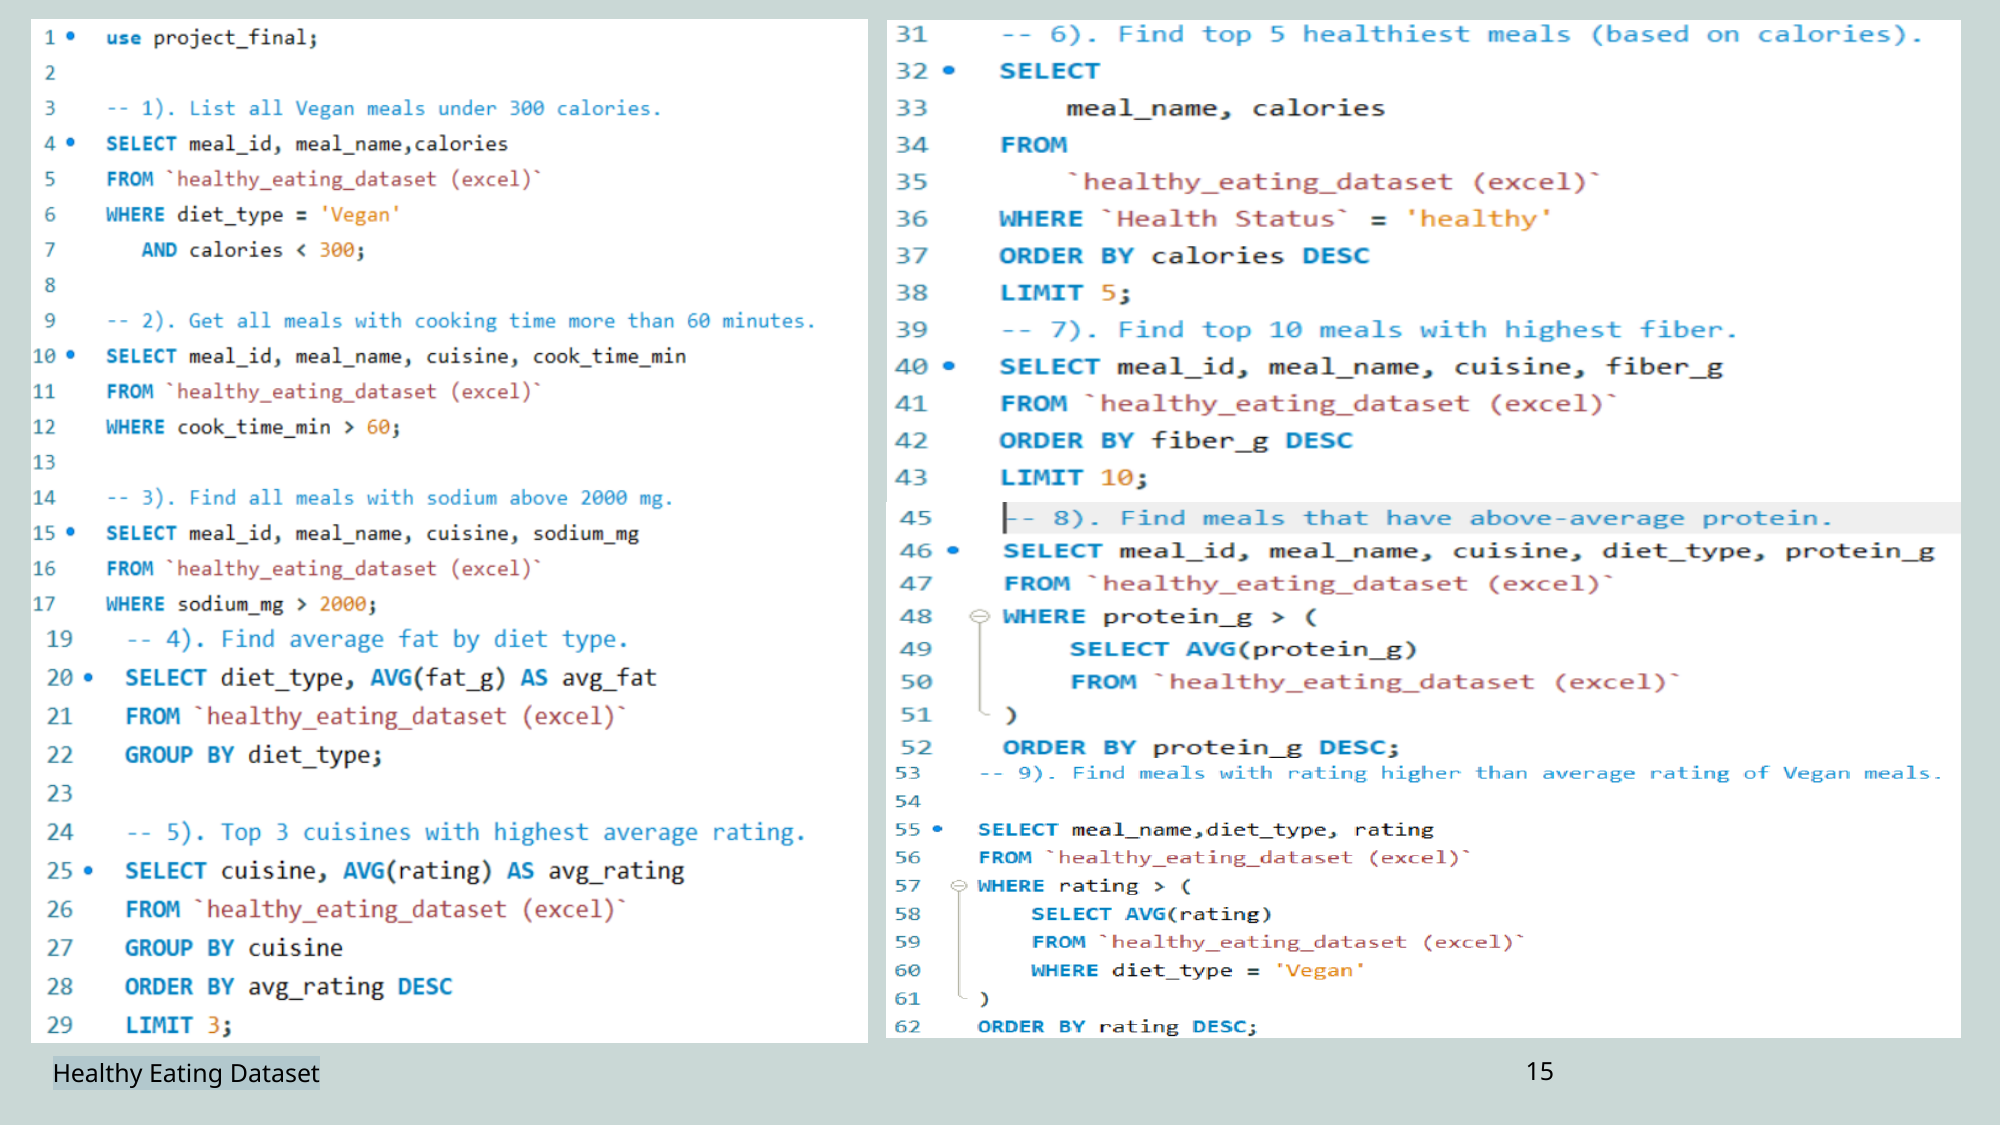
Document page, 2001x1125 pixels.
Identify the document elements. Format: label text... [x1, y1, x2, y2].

text_box [1510, 1042, 1961, 1103]
text_box Healthy Eating Dataset [37, 1043, 713, 1103]
picture [31, 19, 868, 1043]
picture [886, 20, 1961, 1038]
